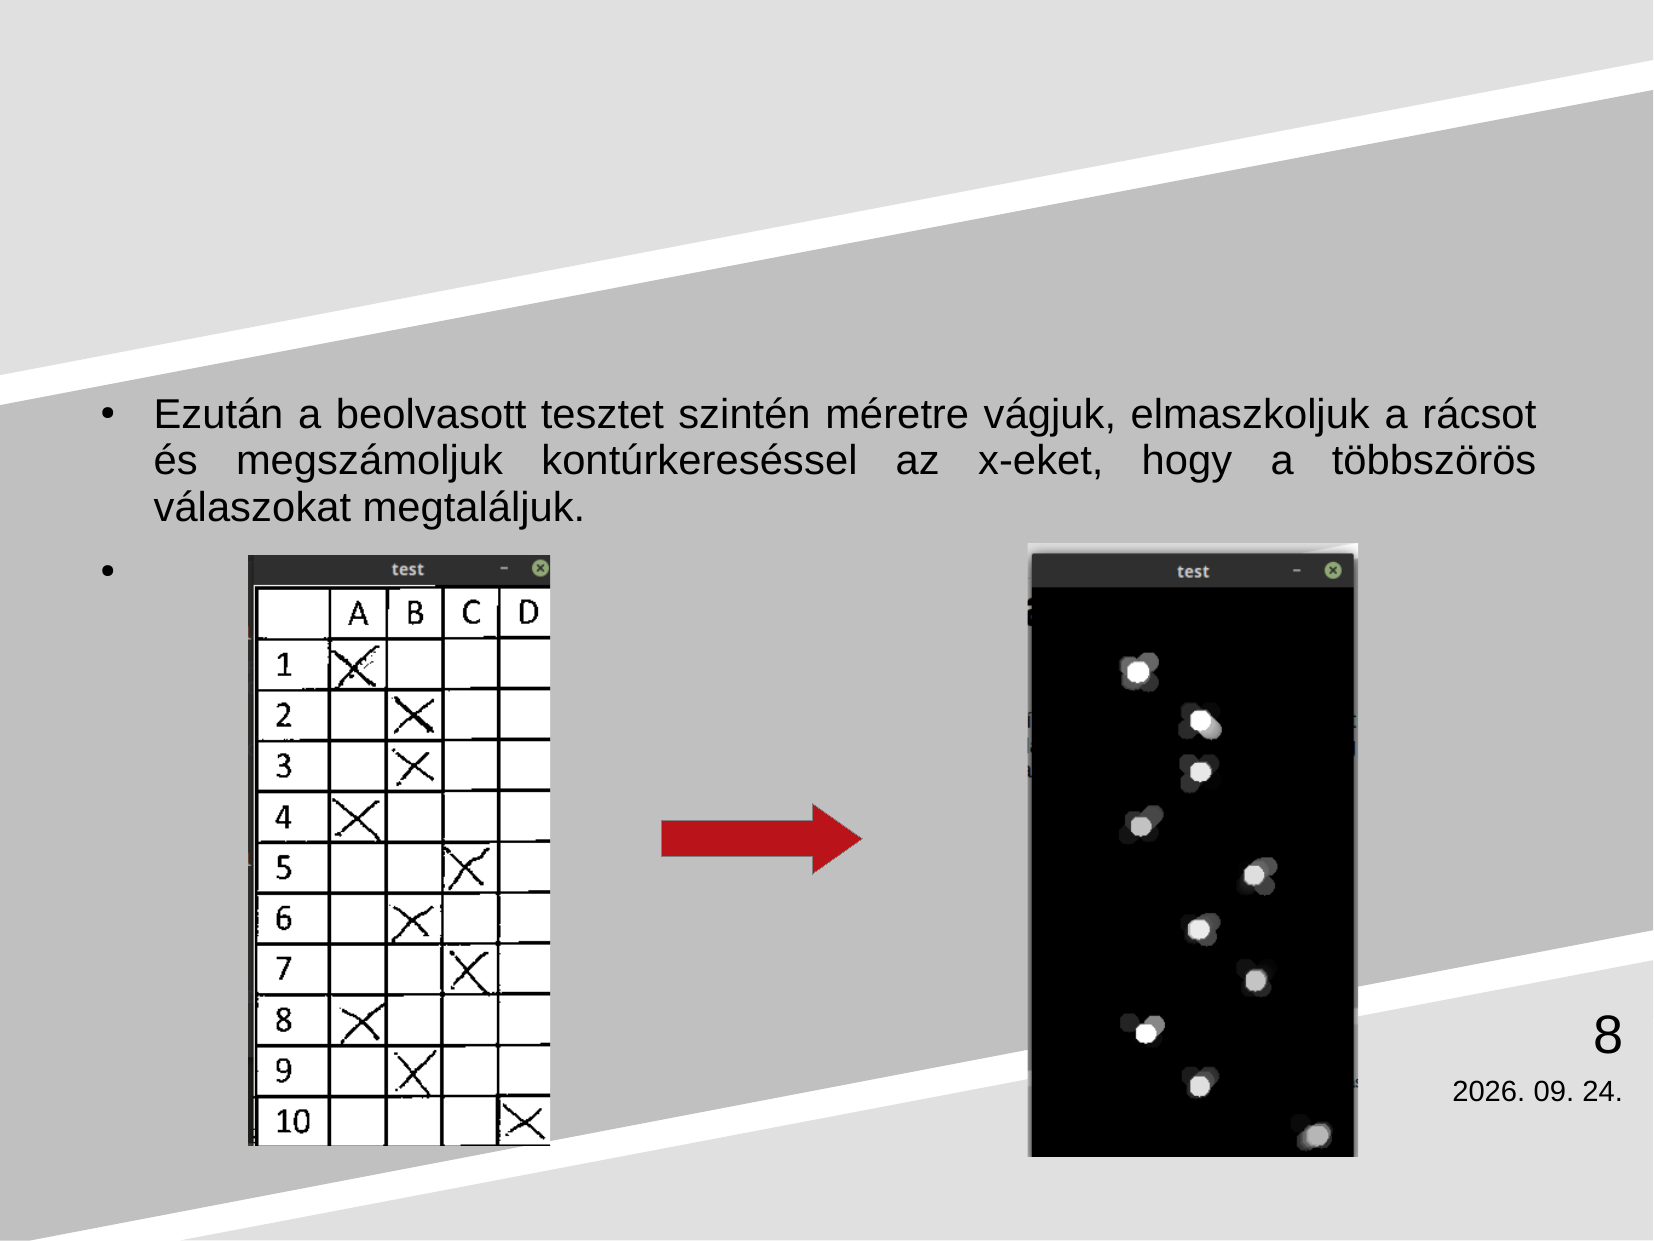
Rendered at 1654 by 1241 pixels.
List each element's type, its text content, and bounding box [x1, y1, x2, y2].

picture [248, 555, 551, 1146]
picture [1027, 543, 1359, 1157]
text_box [661, 803, 863, 875]
list Ezután a beolvasott tesztet szintén méretre vágjuk, elmaszkoljuk a rácsot és megszámoljuk kontúrkereséssel az x-eket, hogy a többszörös válaszokat megtaláljuk. [82, 390, 1538, 1111]
